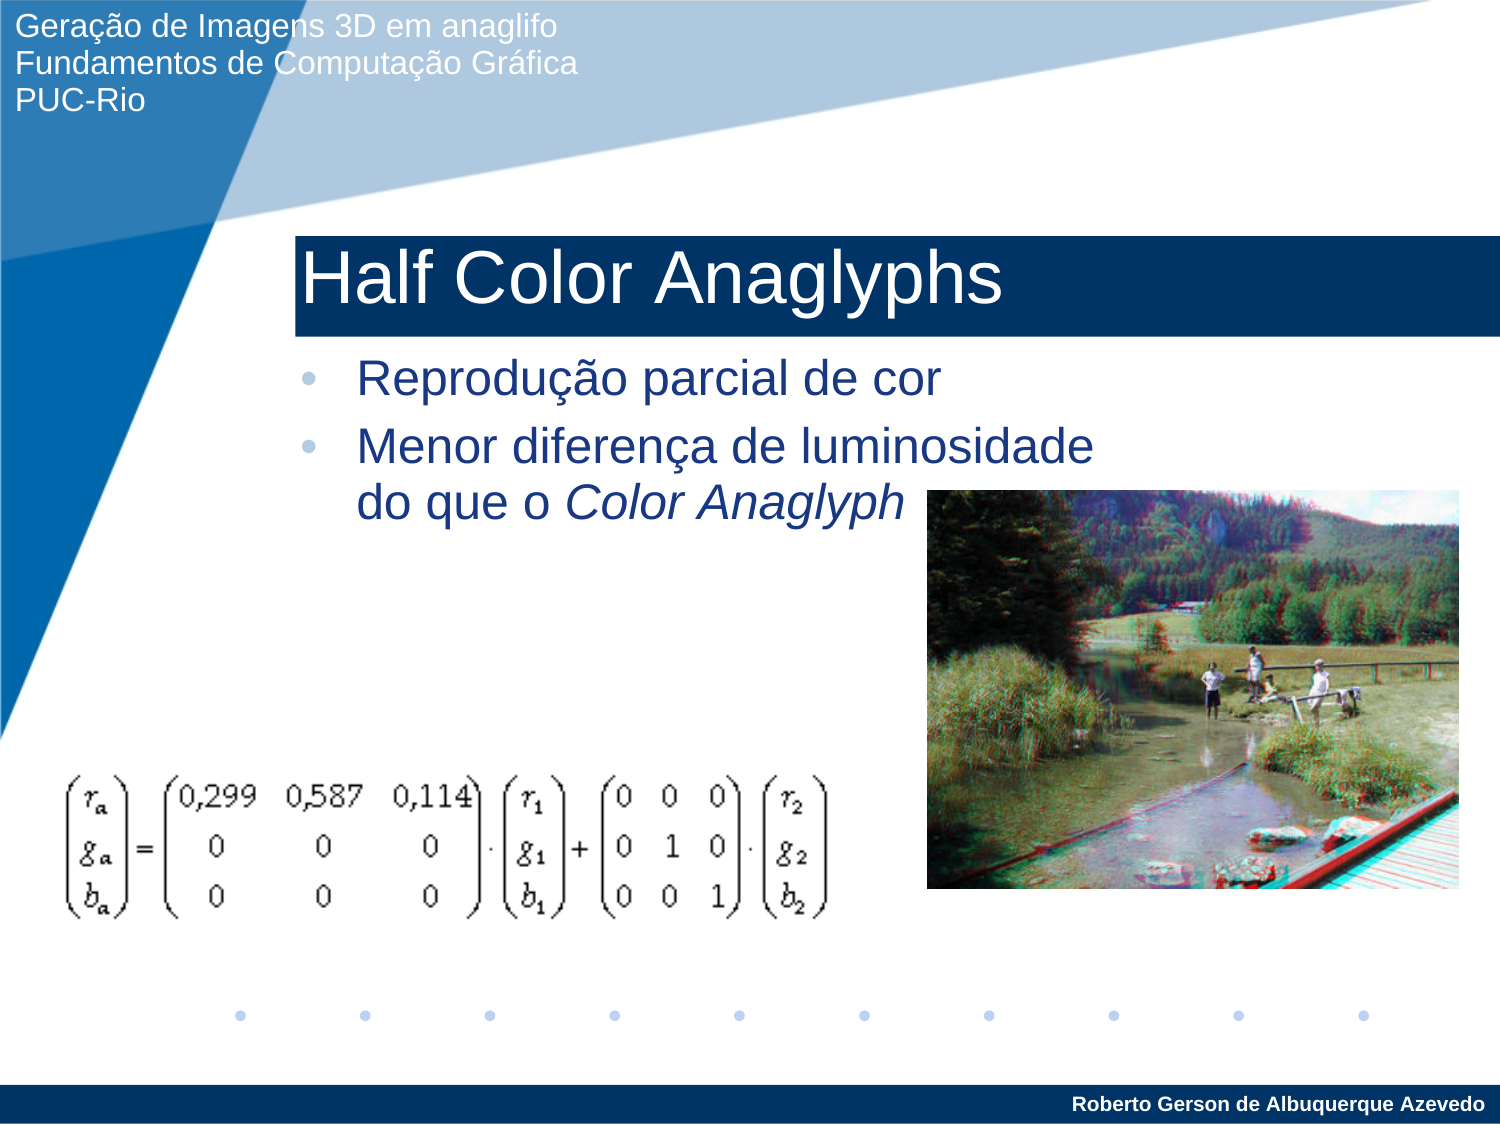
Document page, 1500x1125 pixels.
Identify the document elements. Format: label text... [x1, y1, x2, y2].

title Half Color Anaglyphs [300, 224, 1500, 331]
picture [927, 490, 1459, 889]
list Reprodução parcial de cor Menor diferença de luminosidade do que o Color Anaglyph [299, 350, 1475, 1093]
picture [0, 0, 1500, 933]
